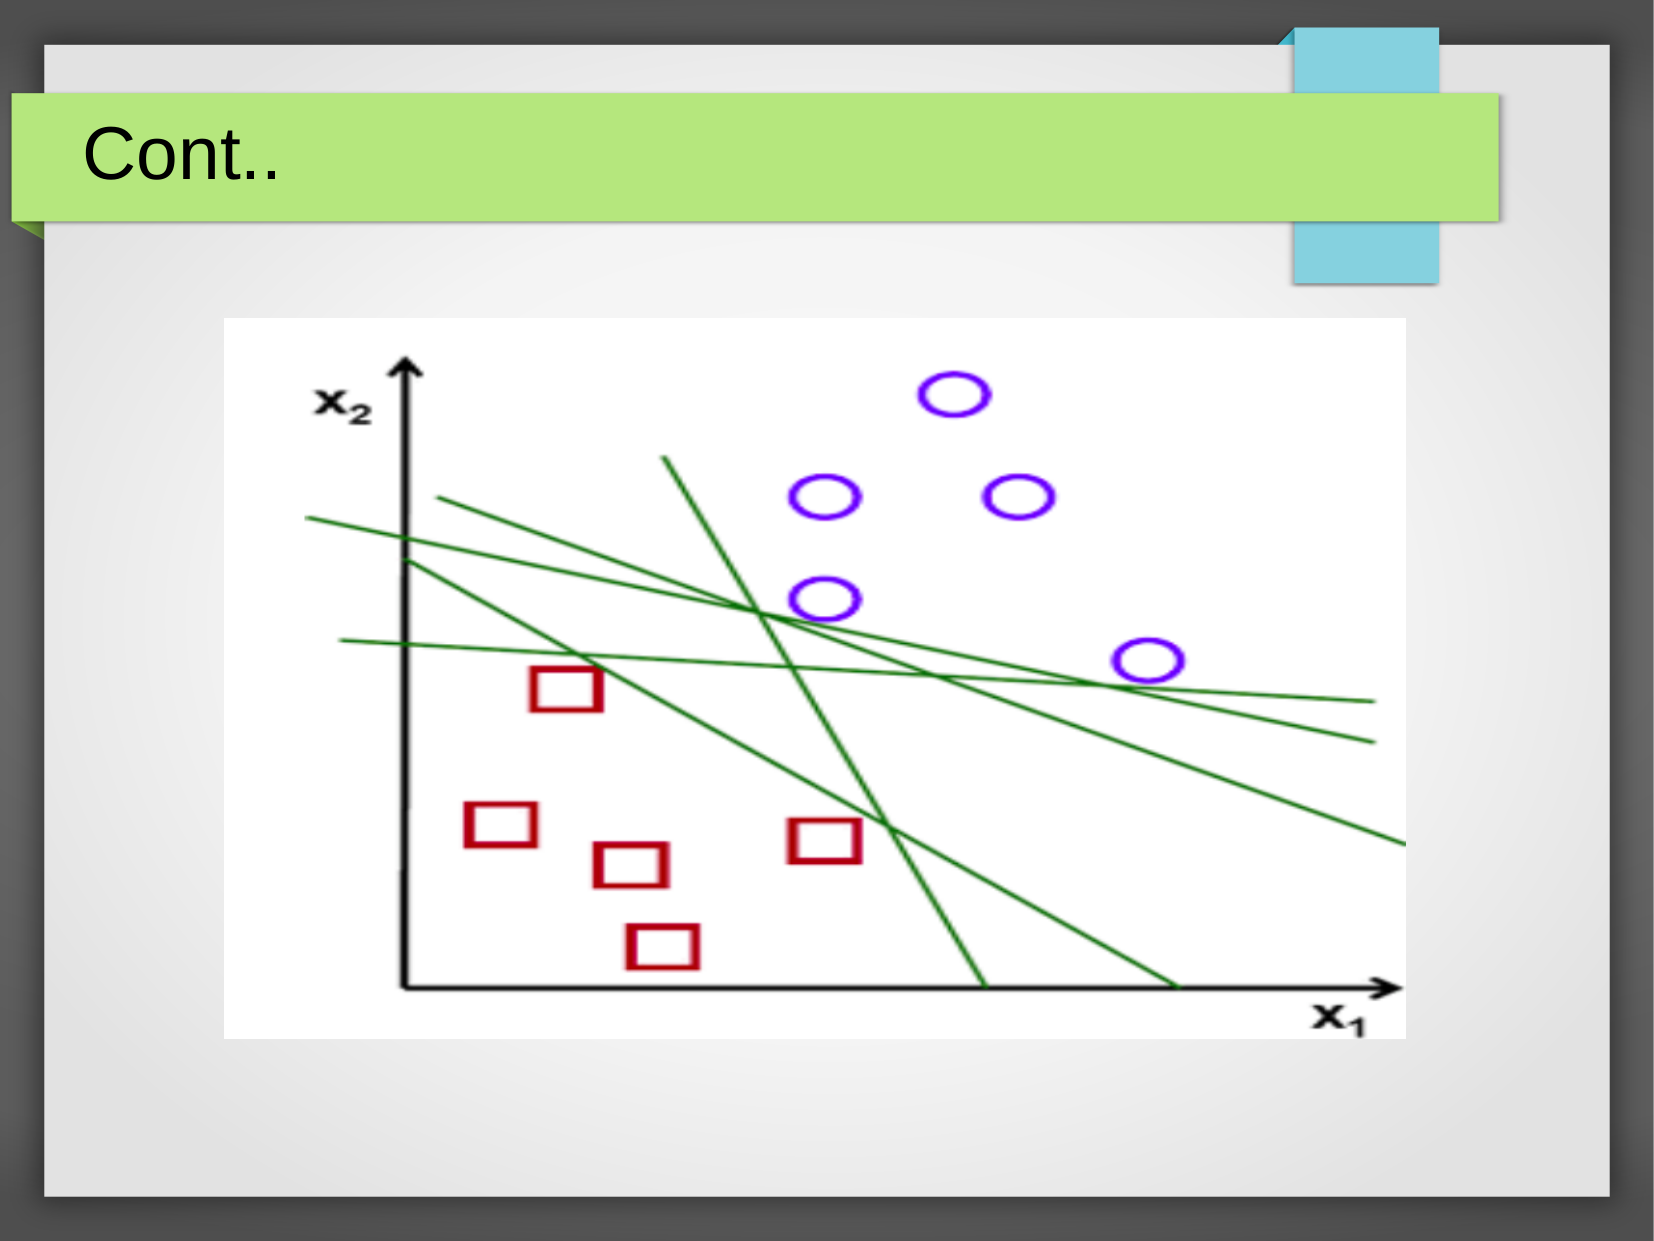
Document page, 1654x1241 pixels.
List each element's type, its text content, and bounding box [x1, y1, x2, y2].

picture [0, 0, 1654, 1241]
title Cont.. [82, 94, 1264, 213]
